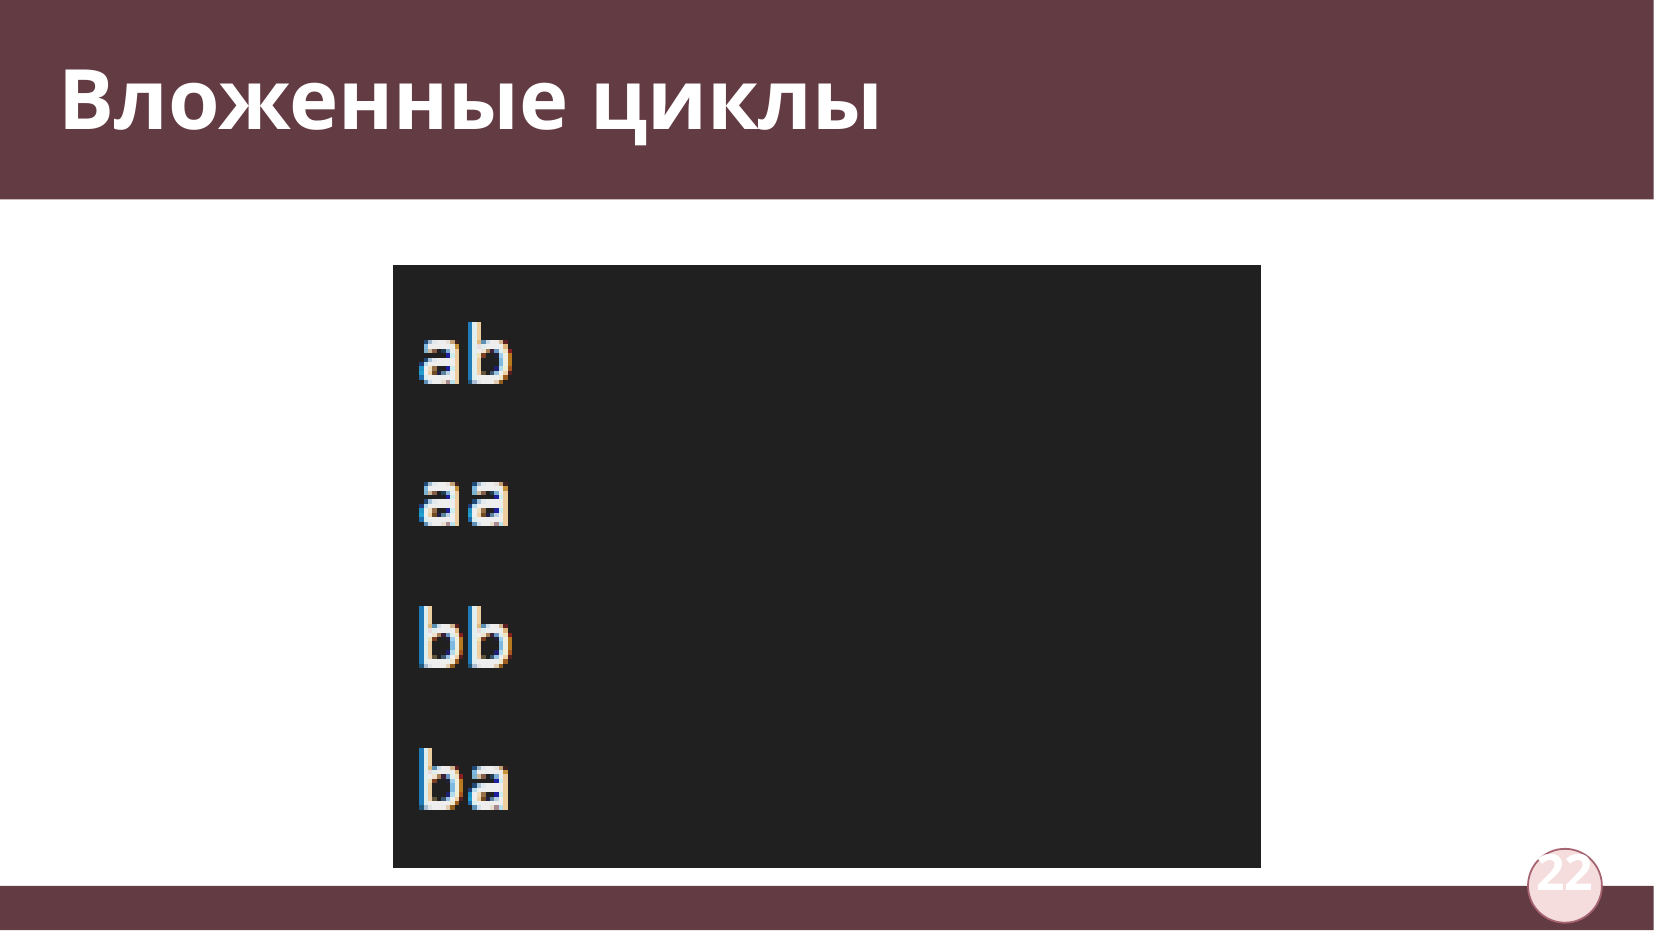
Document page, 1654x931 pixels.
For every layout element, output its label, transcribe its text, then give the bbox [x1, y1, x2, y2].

title Вложенные циклы [59, 37, 1595, 155]
picture [393, 265, 1261, 868]
